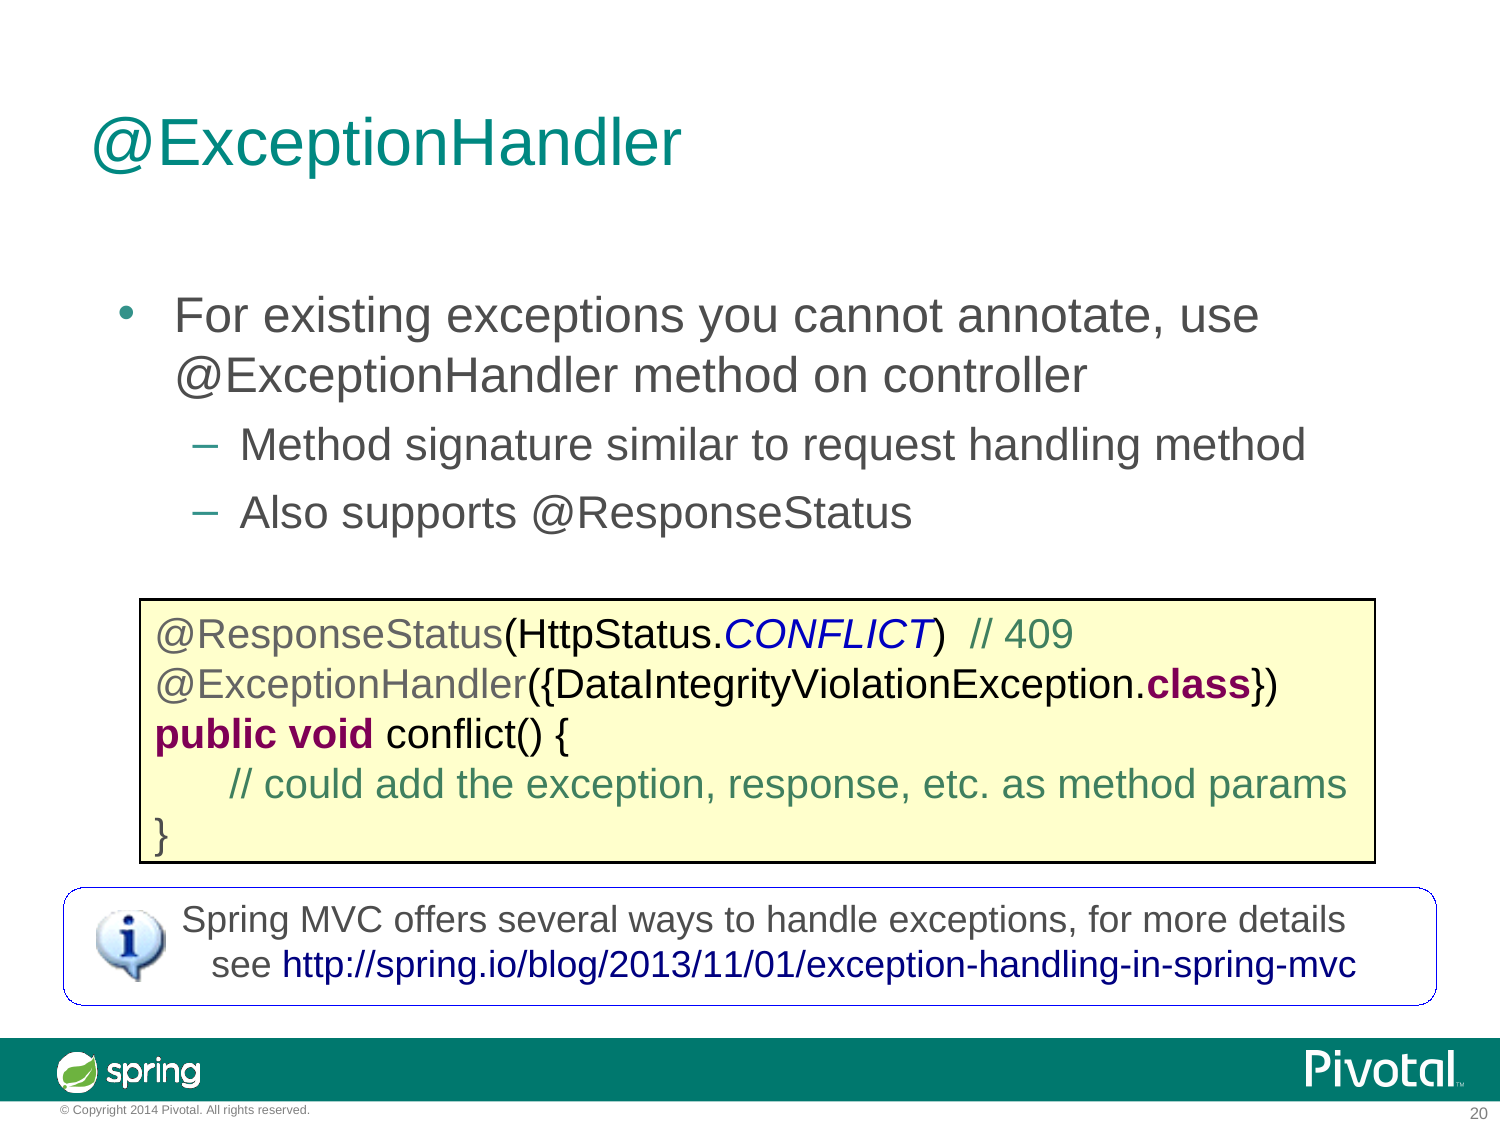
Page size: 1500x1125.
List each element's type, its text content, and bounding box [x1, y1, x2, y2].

picture [96, 910, 166, 982]
text_box Spring MVC offers several ways to handle exceptions, for more details see http://spring.io/blog/2013/11/01/exception-handling-in-spring-mvc [165, 887, 1437, 1006]
list For existing exceptions you cannot annotate, use @ExceptionHandler method on controller Method signature similar to request handling method Also supports @ResponseStatus [102, 274, 1394, 625]
picture [32, 1041, 210, 1103]
text_box @ResponseStatus(HttpStatus.CONFLICT) // 409 @ExceptionHandler({DataIntegrityViolationException.class}) public void conflict() { // could add the exception, response, etc. as method params } [139, 599, 1376, 863]
picture [1306, 1050, 1464, 1087]
text_box [63, 887, 165, 1006]
title @ExceptionHandler [75, 45, 1426, 233]
